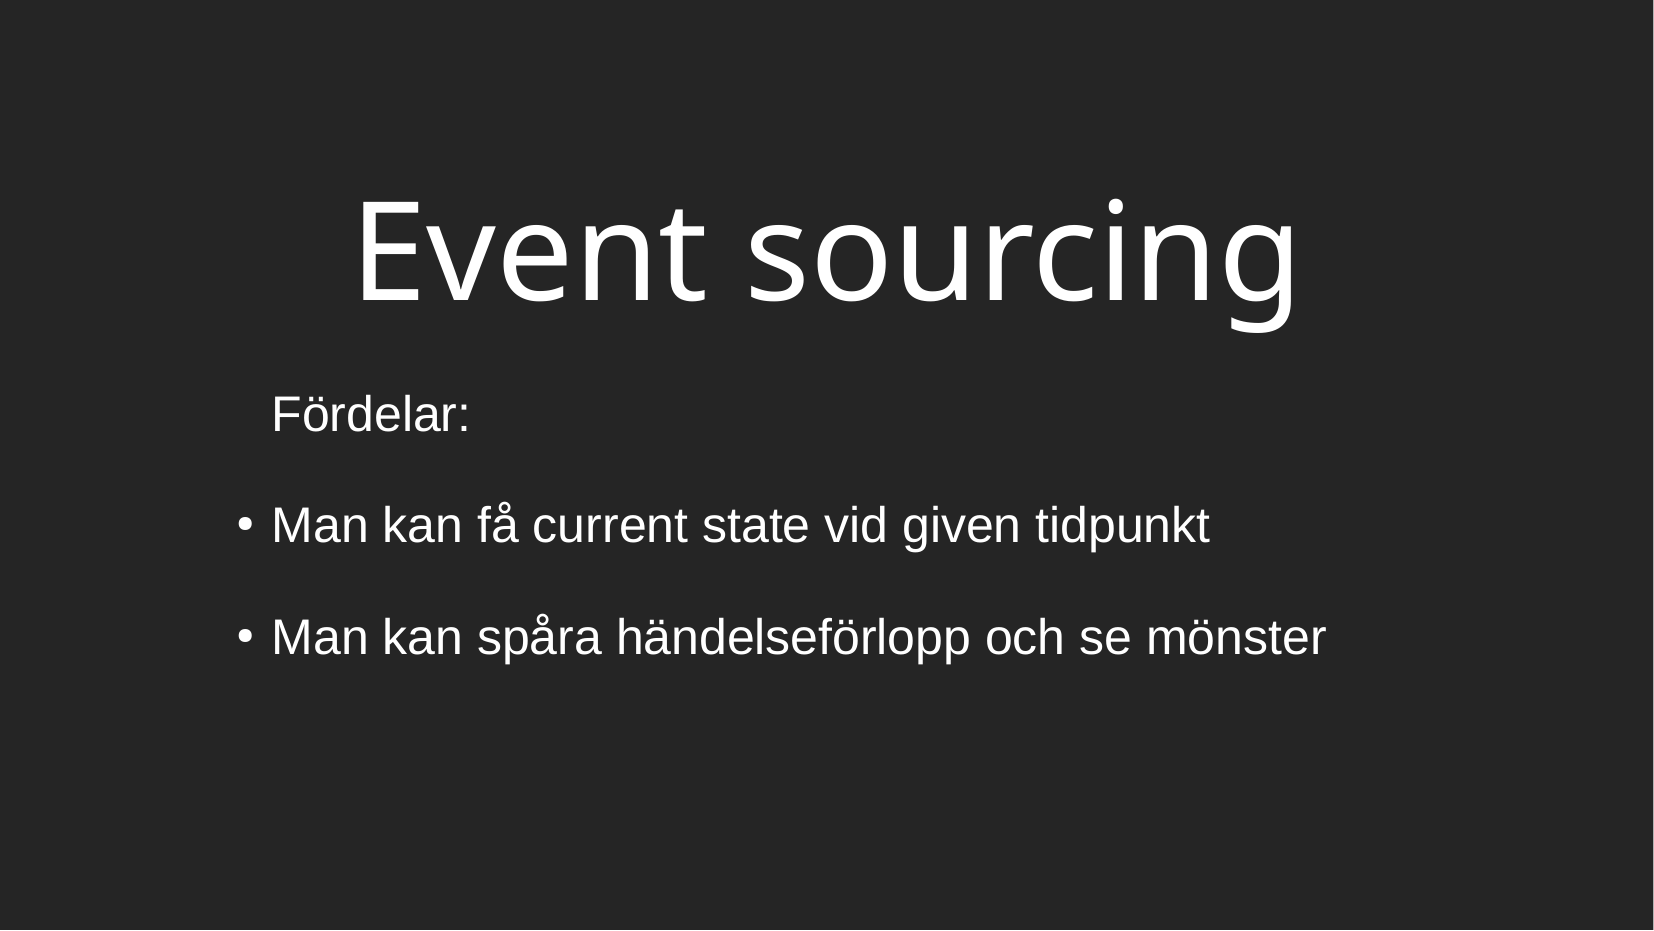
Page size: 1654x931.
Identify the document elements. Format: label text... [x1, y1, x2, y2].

title Event sourcing [82, 140, 1571, 355]
text_box Fördelar: Man kan få current state vid given tidpunkt Man kan spåra händelseförlopp och se mönster [236, 385, 1506, 888]
